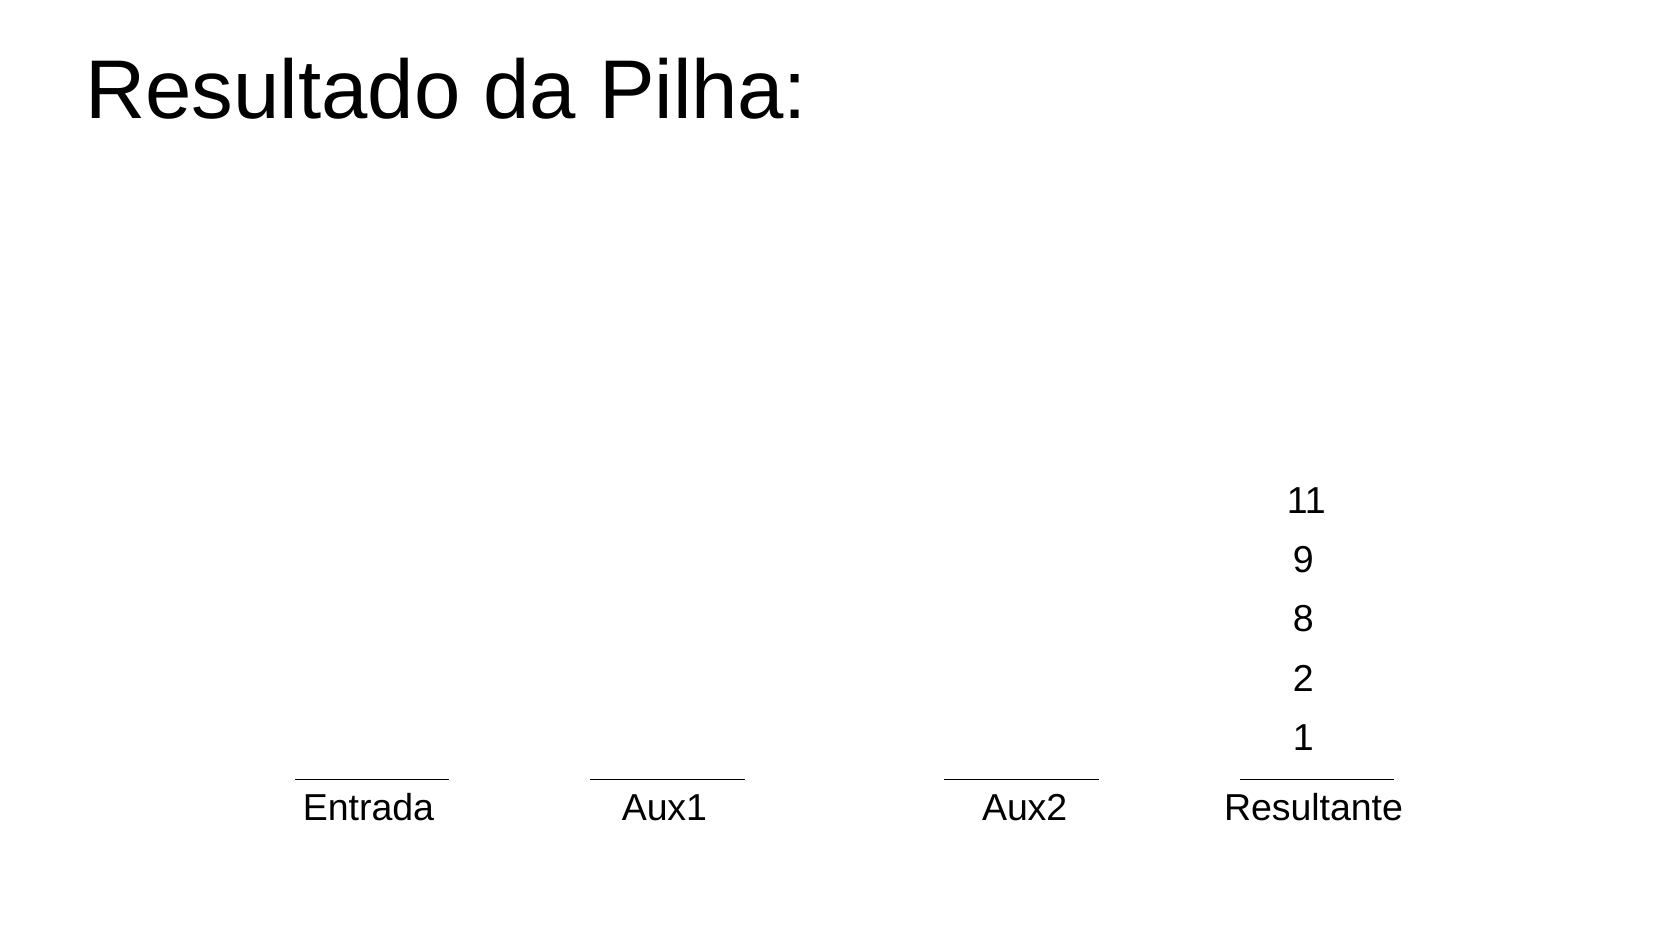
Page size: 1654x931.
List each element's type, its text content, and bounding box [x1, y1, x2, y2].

text_box Entrada [288, 779, 449, 837]
text_box Resultado da Pilha: [70, 35, 1583, 353]
text_box Resultante [1209, 779, 1418, 837]
text_box Aux2 [967, 780, 1083, 837]
text_box 2 [1278, 649, 1347, 707]
text_box 1 [1278, 708, 1347, 766]
text_box 11 [1272, 472, 1341, 530]
text_box 8 [1278, 590, 1347, 648]
text_box 9 [1278, 531, 1347, 589]
text_box Aux1 [607, 780, 723, 837]
